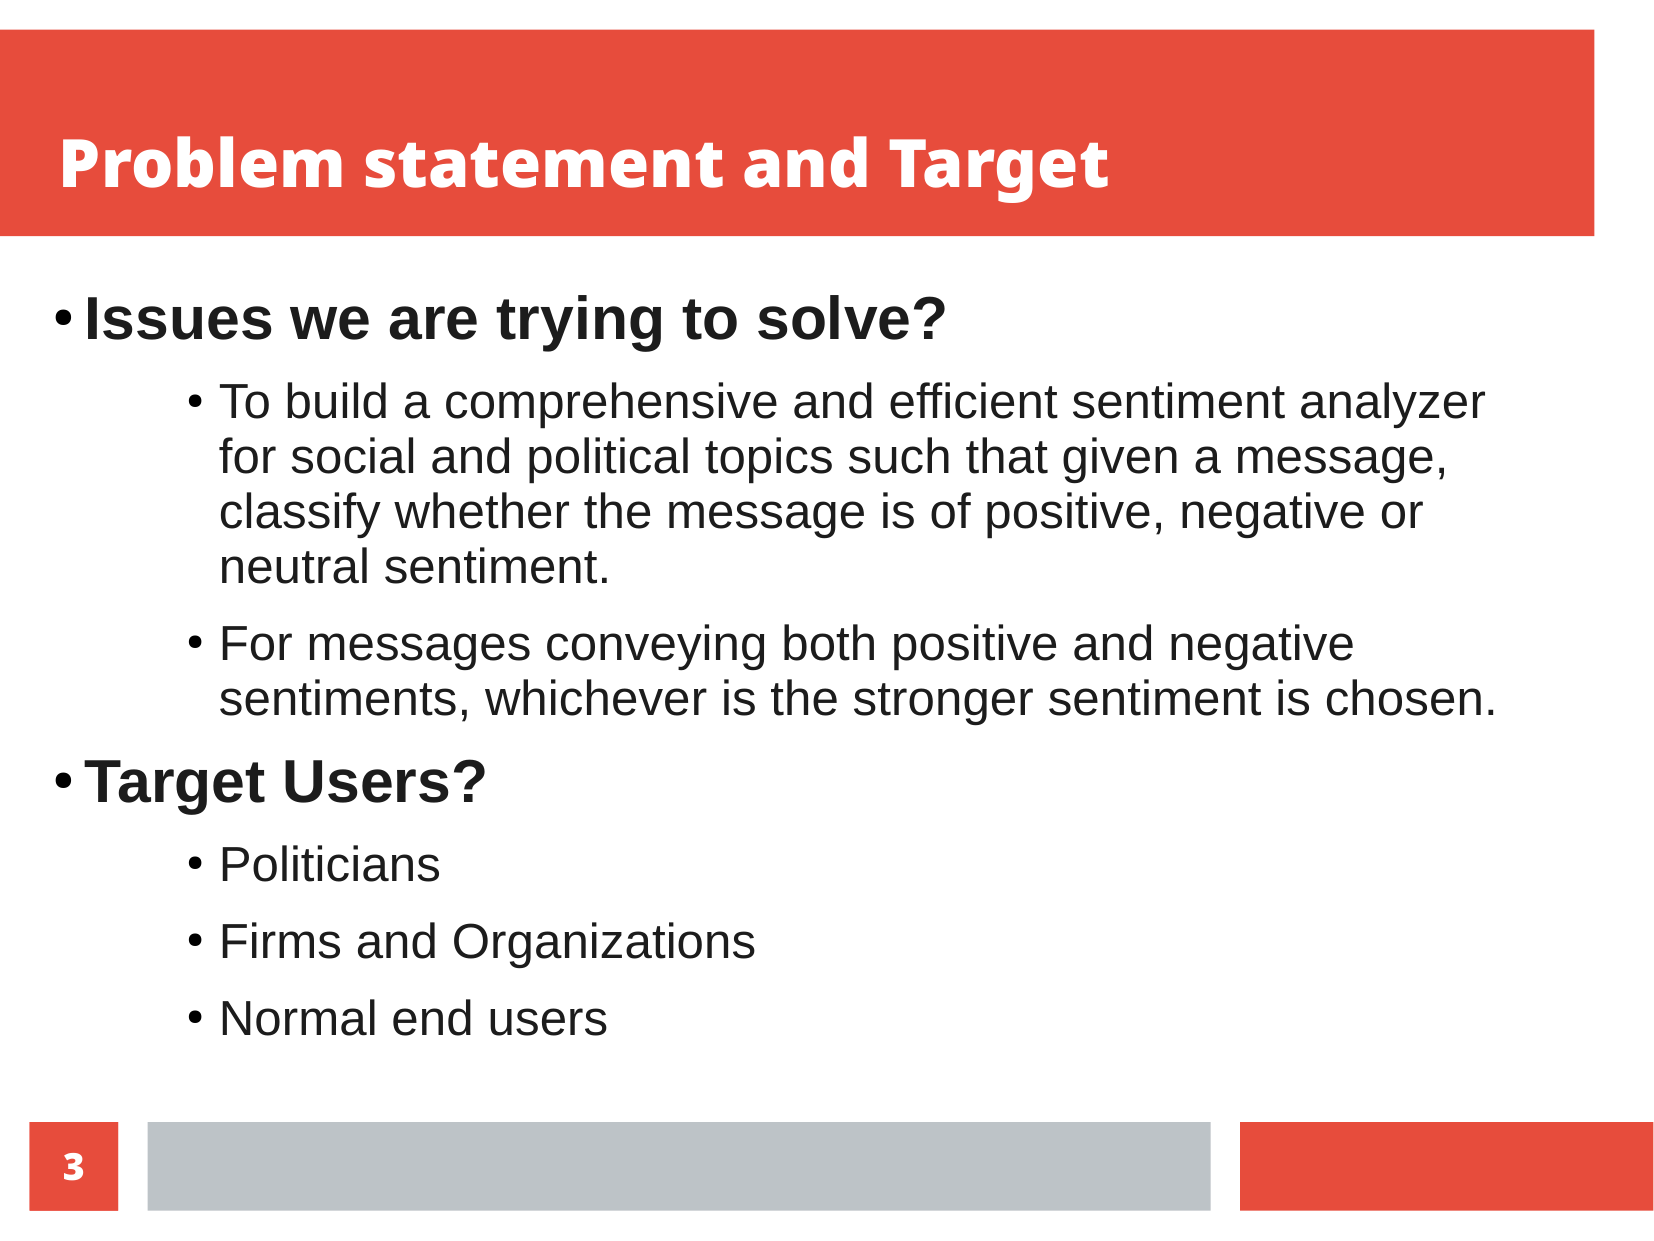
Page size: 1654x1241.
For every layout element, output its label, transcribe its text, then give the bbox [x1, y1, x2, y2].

list Issues we are trying to solve? To build a comprehensive and efficient sentiment analyzer for social and political topics such that given a message, classify whether the message is of positive, negative or neutral sentiment. For messages conveying both positive and negative sentiments, whichever is the stronger sentiment is chosen. Target Users? Politicians Firms and Organizations Normal end users [52, 285, 1559, 1053]
title Problem statement and Target [59, 59, 1595, 207]
